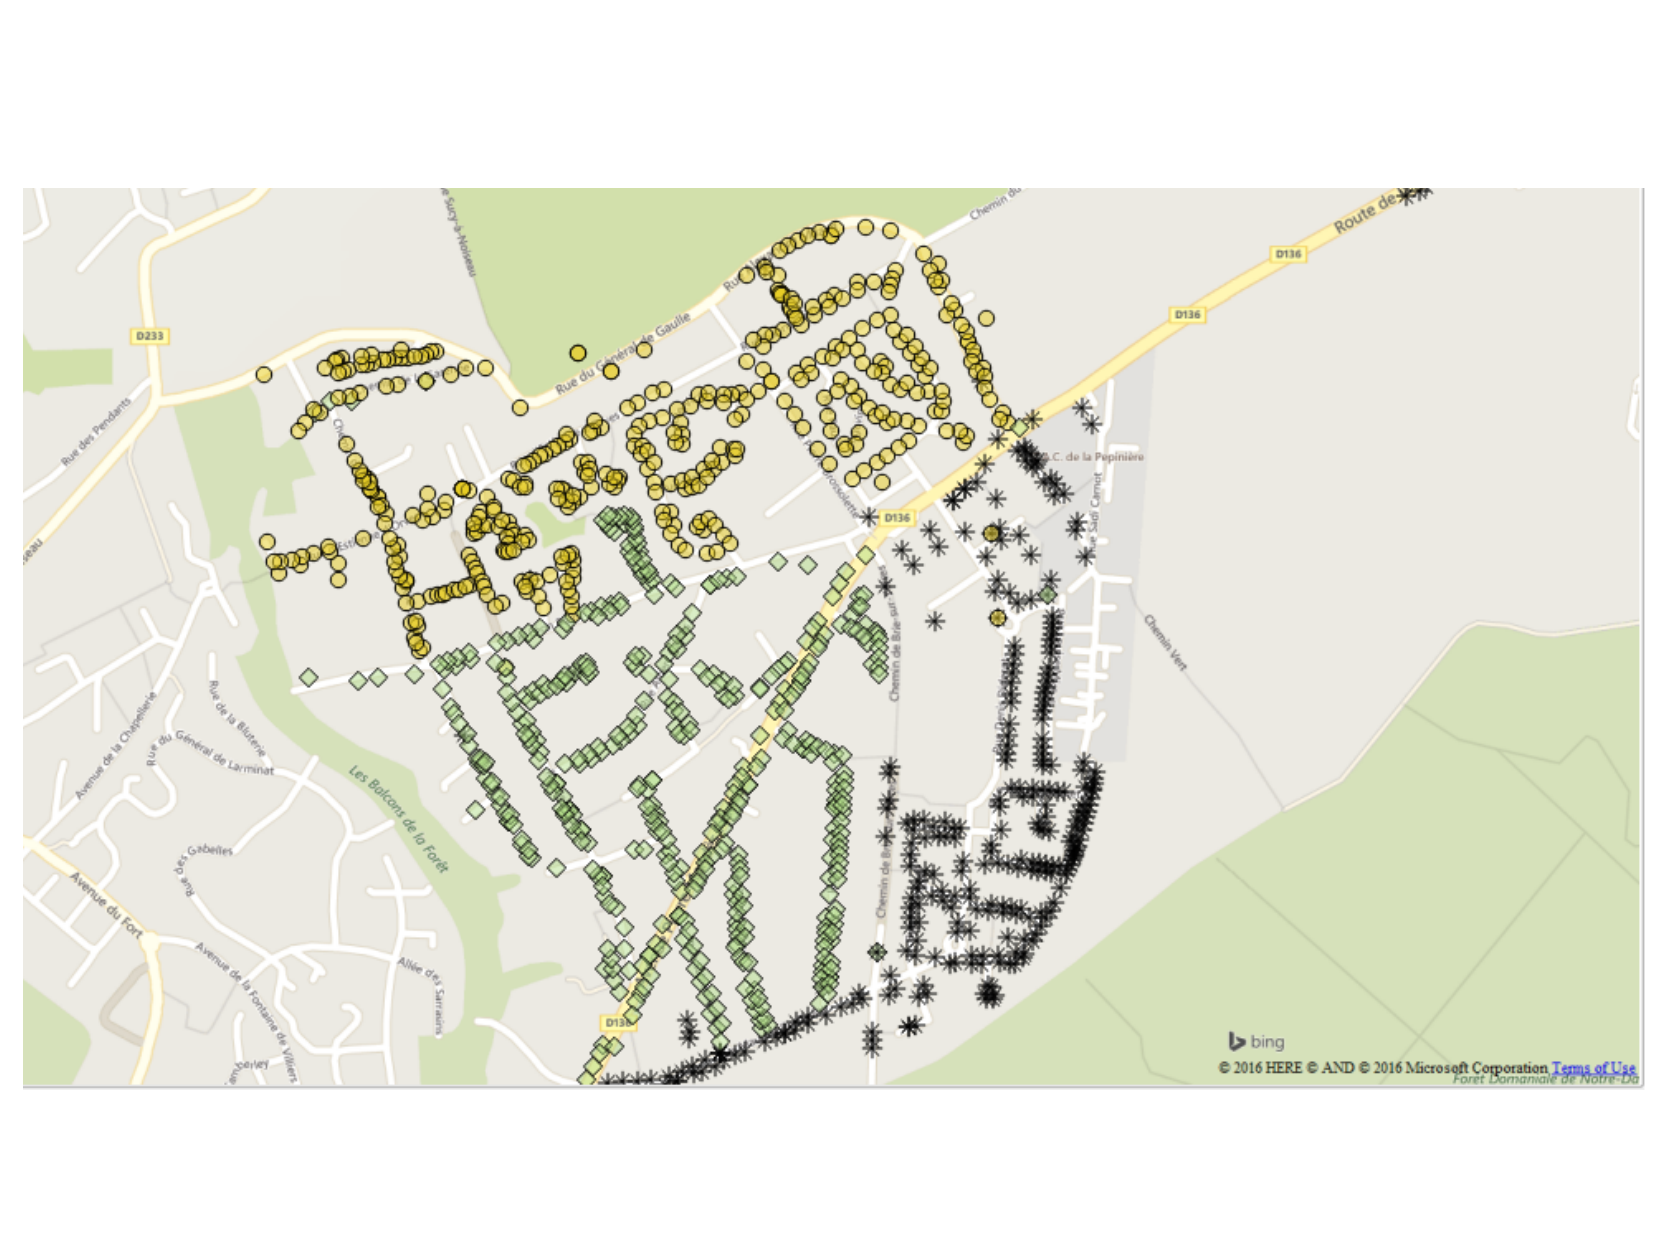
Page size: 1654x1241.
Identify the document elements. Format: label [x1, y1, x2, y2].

picture [23, 188, 1648, 1090]
